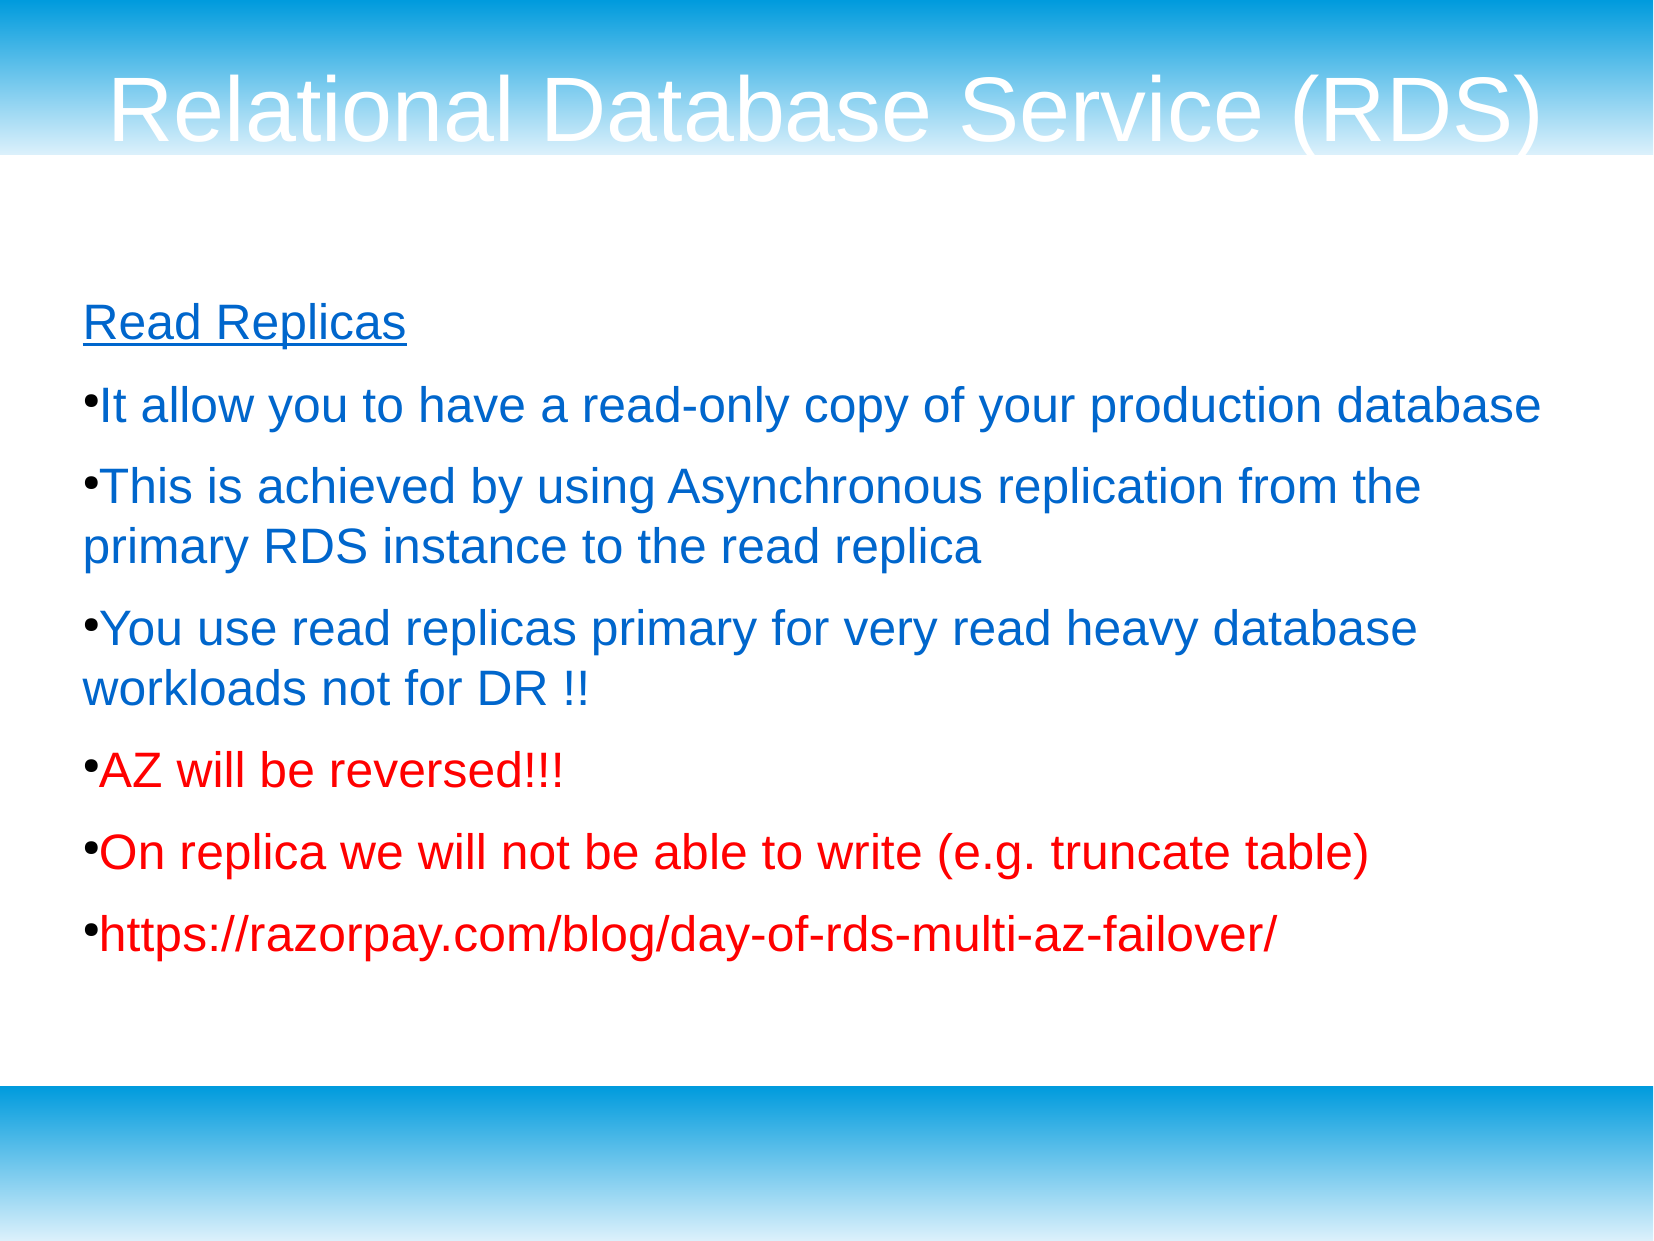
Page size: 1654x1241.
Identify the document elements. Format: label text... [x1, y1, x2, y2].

title Relational Database Service (RDS) [82, 49, 1571, 155]
list Read Replicas It allow you to have a read-only copy of your production database This is achieved by using Asynchronous replication from the primary RDS instance to the read replica You use read replicas primary for very read heavy database workloads not for DR !! AZ will be reversed!!! On replica we will not be able to write (e.g. truncate table) https://razorpay.com/blog/day-of-rds-multi-az-failover/ [82, 290, 1571, 1010]
